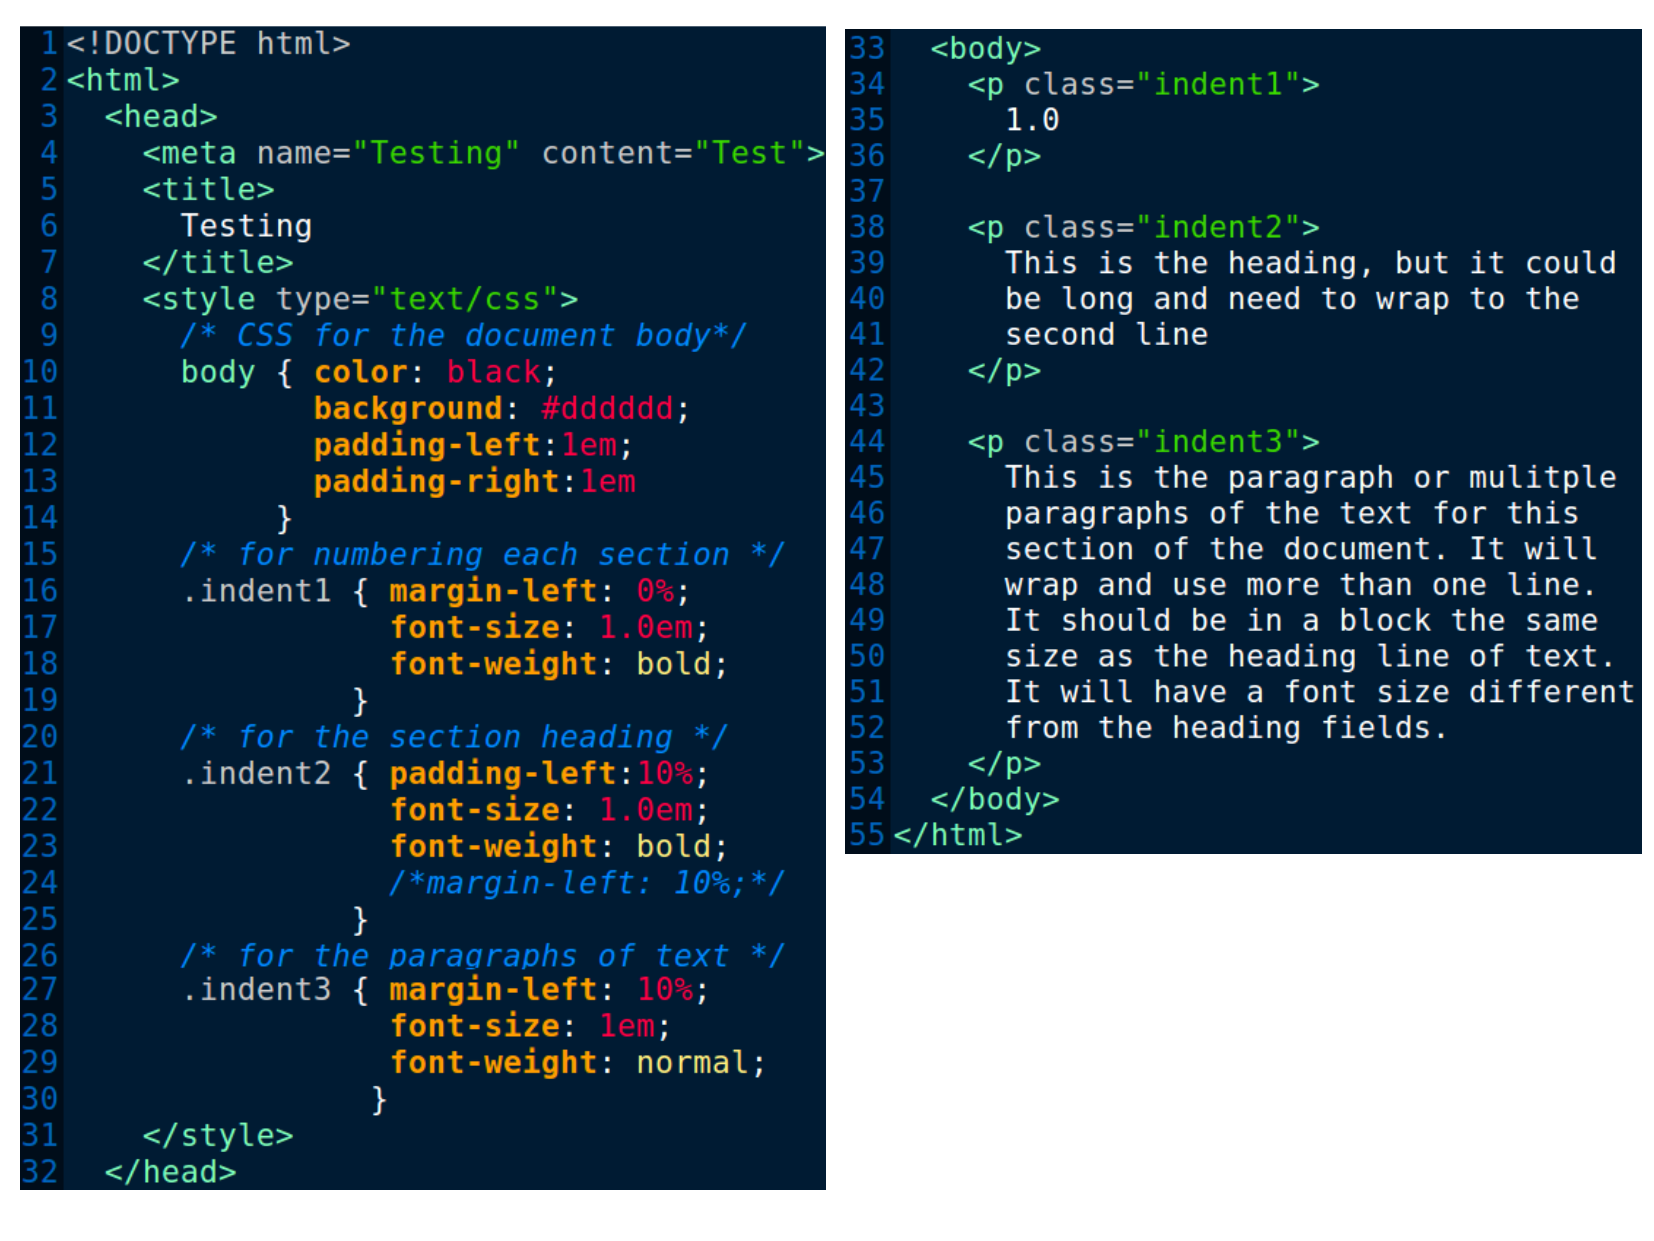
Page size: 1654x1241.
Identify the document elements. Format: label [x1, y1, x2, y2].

picture [20, 25, 826, 1190]
picture [845, 29, 1642, 854]
